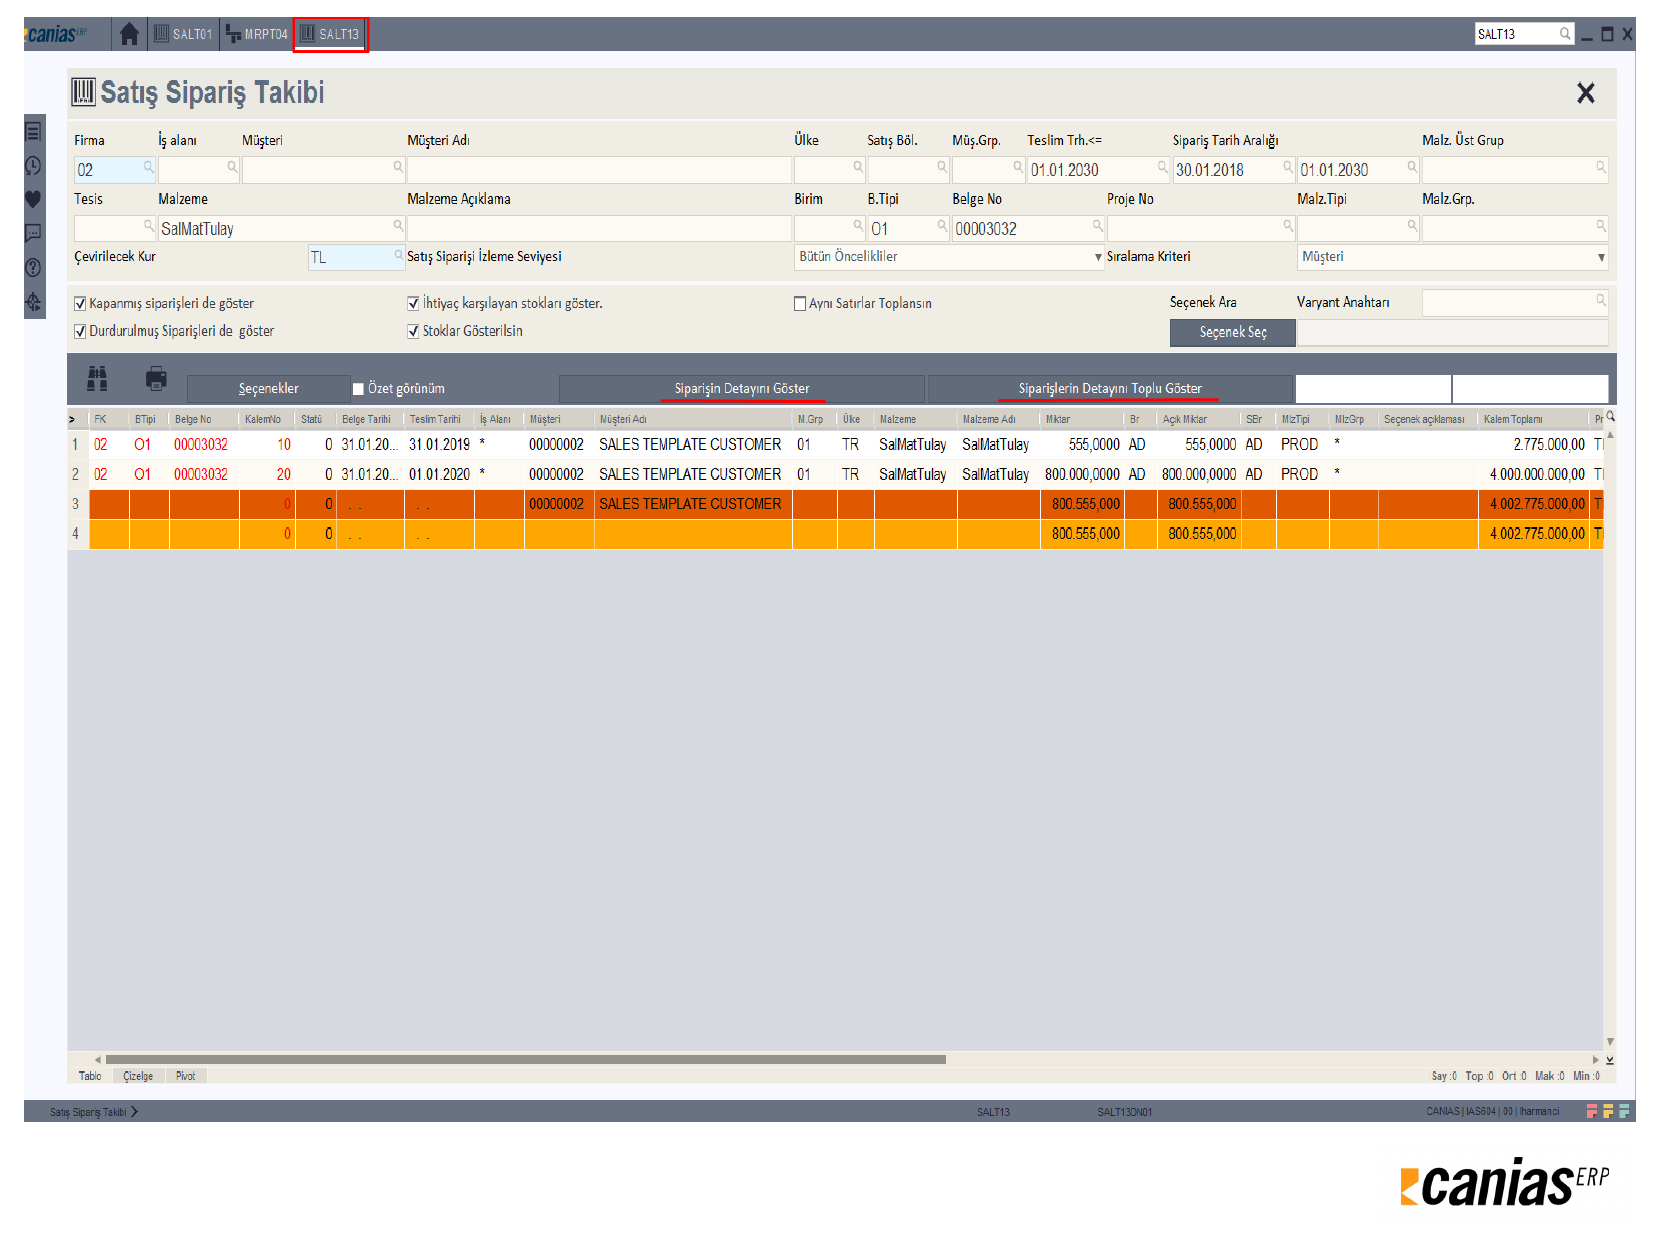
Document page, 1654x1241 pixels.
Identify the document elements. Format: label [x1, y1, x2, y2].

picture [1375, 1139, 1635, 1223]
picture [24, 17, 1636, 1123]
